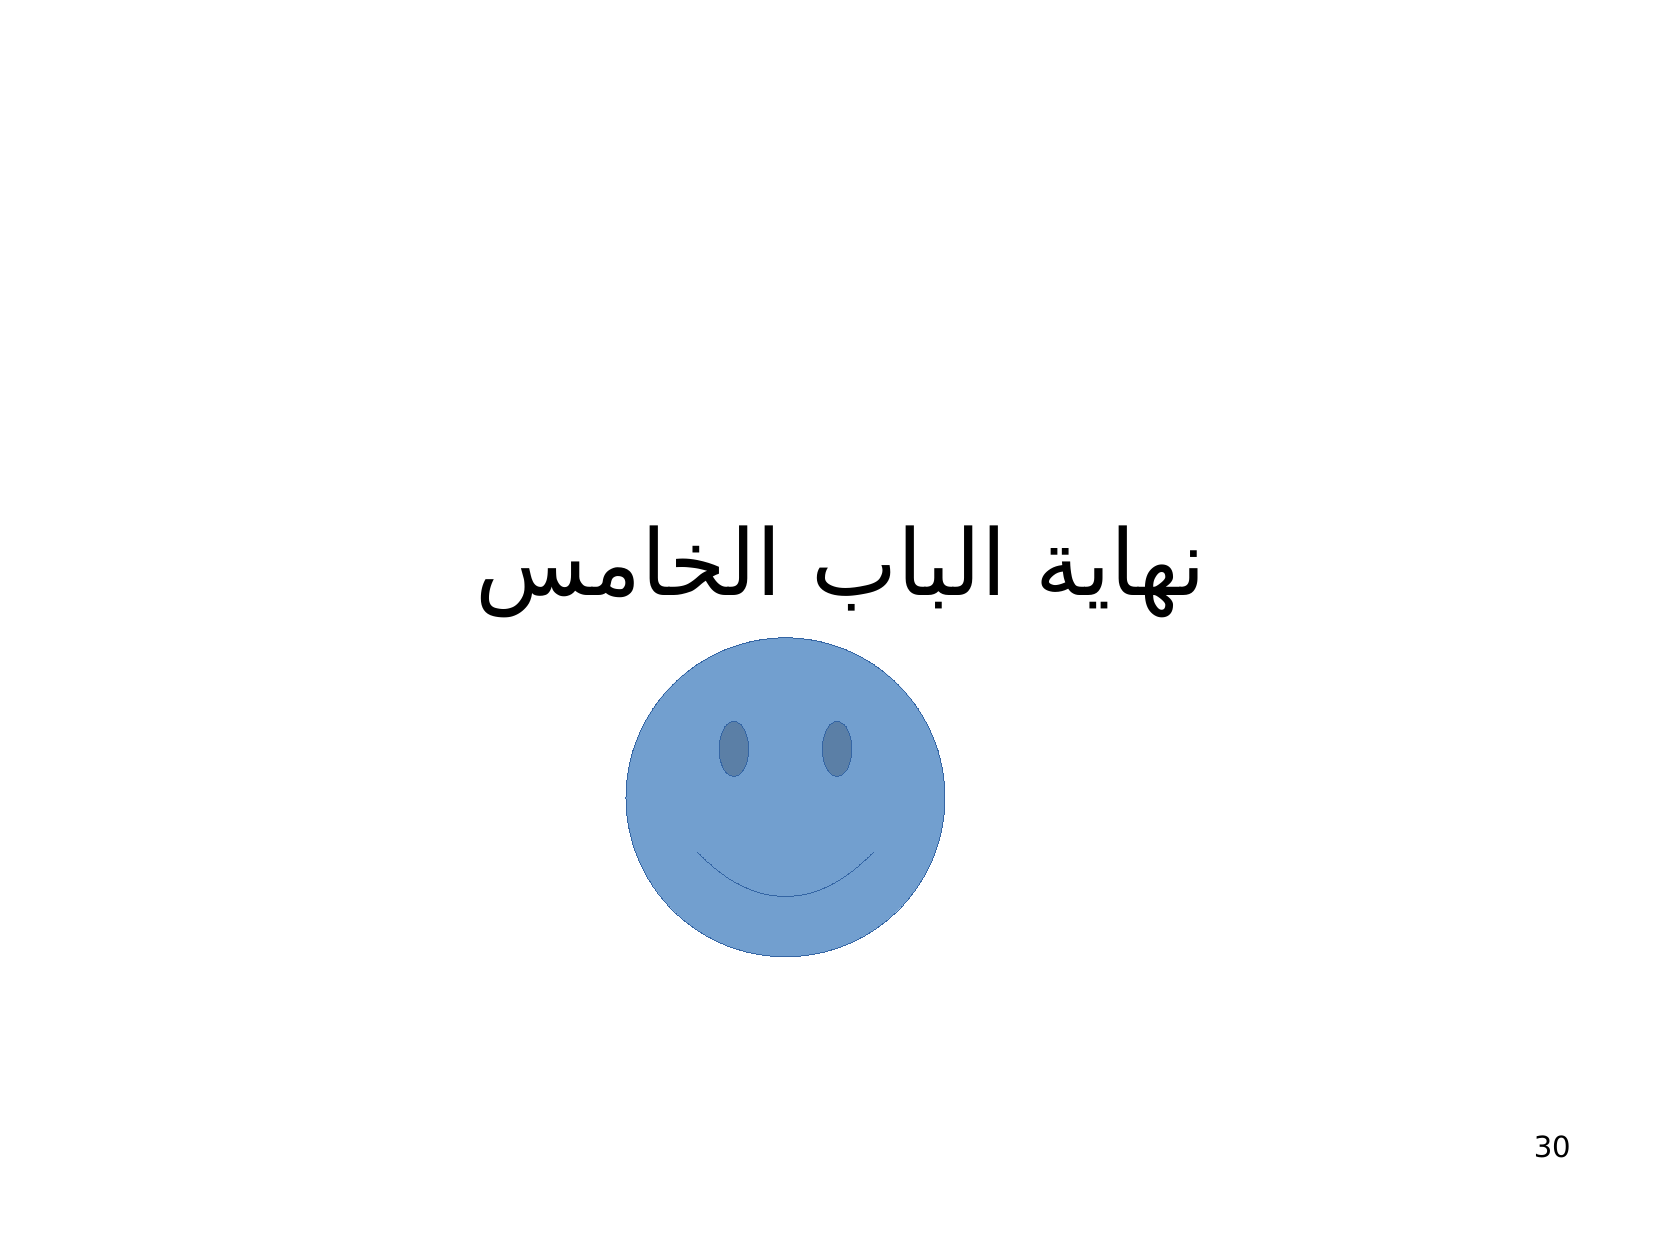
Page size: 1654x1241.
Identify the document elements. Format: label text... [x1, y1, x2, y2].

text_box [625, 637, 945, 957]
title نهاية الباب الخامس [82, 506, 1571, 728]
